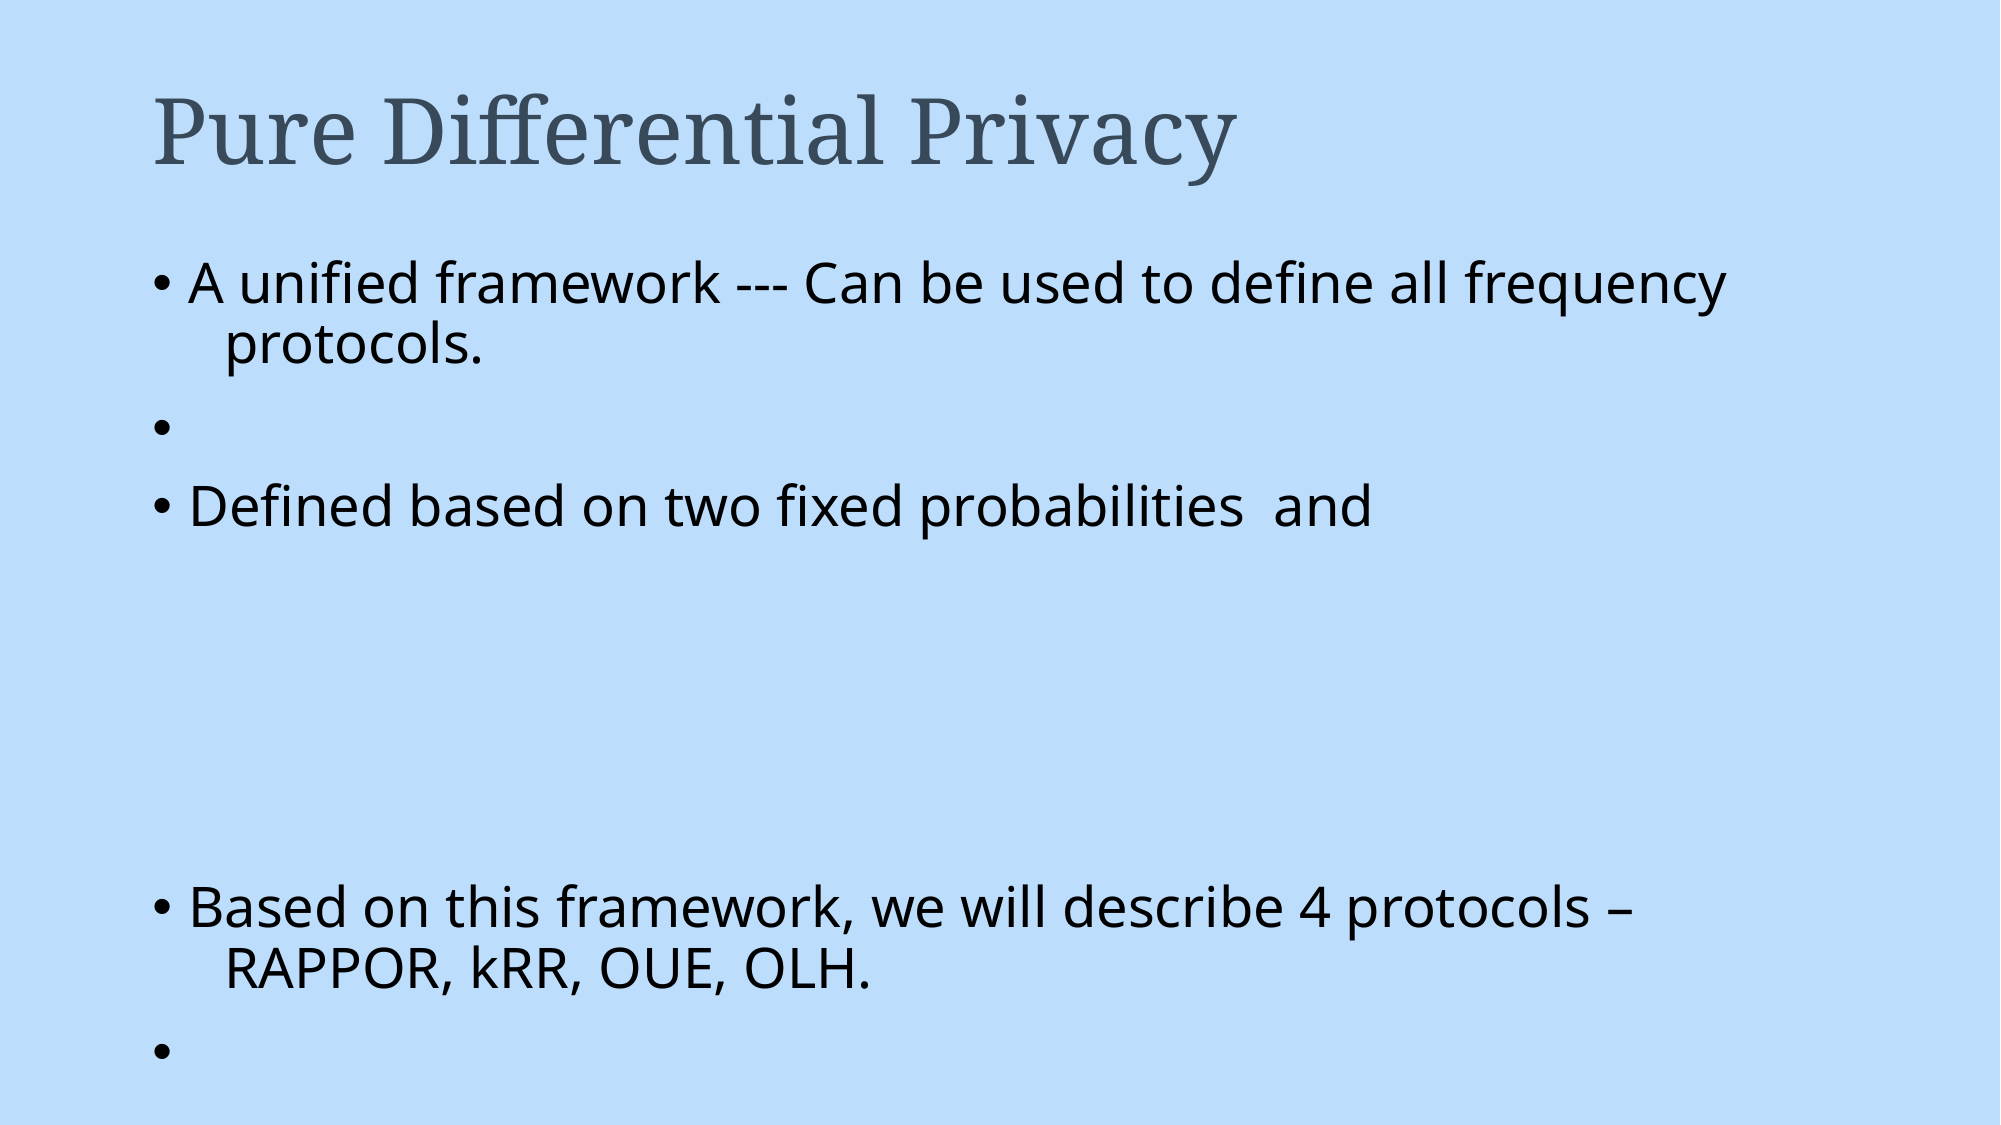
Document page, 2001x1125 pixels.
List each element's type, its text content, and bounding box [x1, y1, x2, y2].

list A unified framework --- Can be used to define all frequency protocols. Defined based on two fixed probabilities and Based on this framework, we will describe 4 protocols – RAPPOR, kRR, OUE, OLH. [137, 247, 1863, 1014]
title Pure Differential Privacy [137, 59, 1863, 211]
